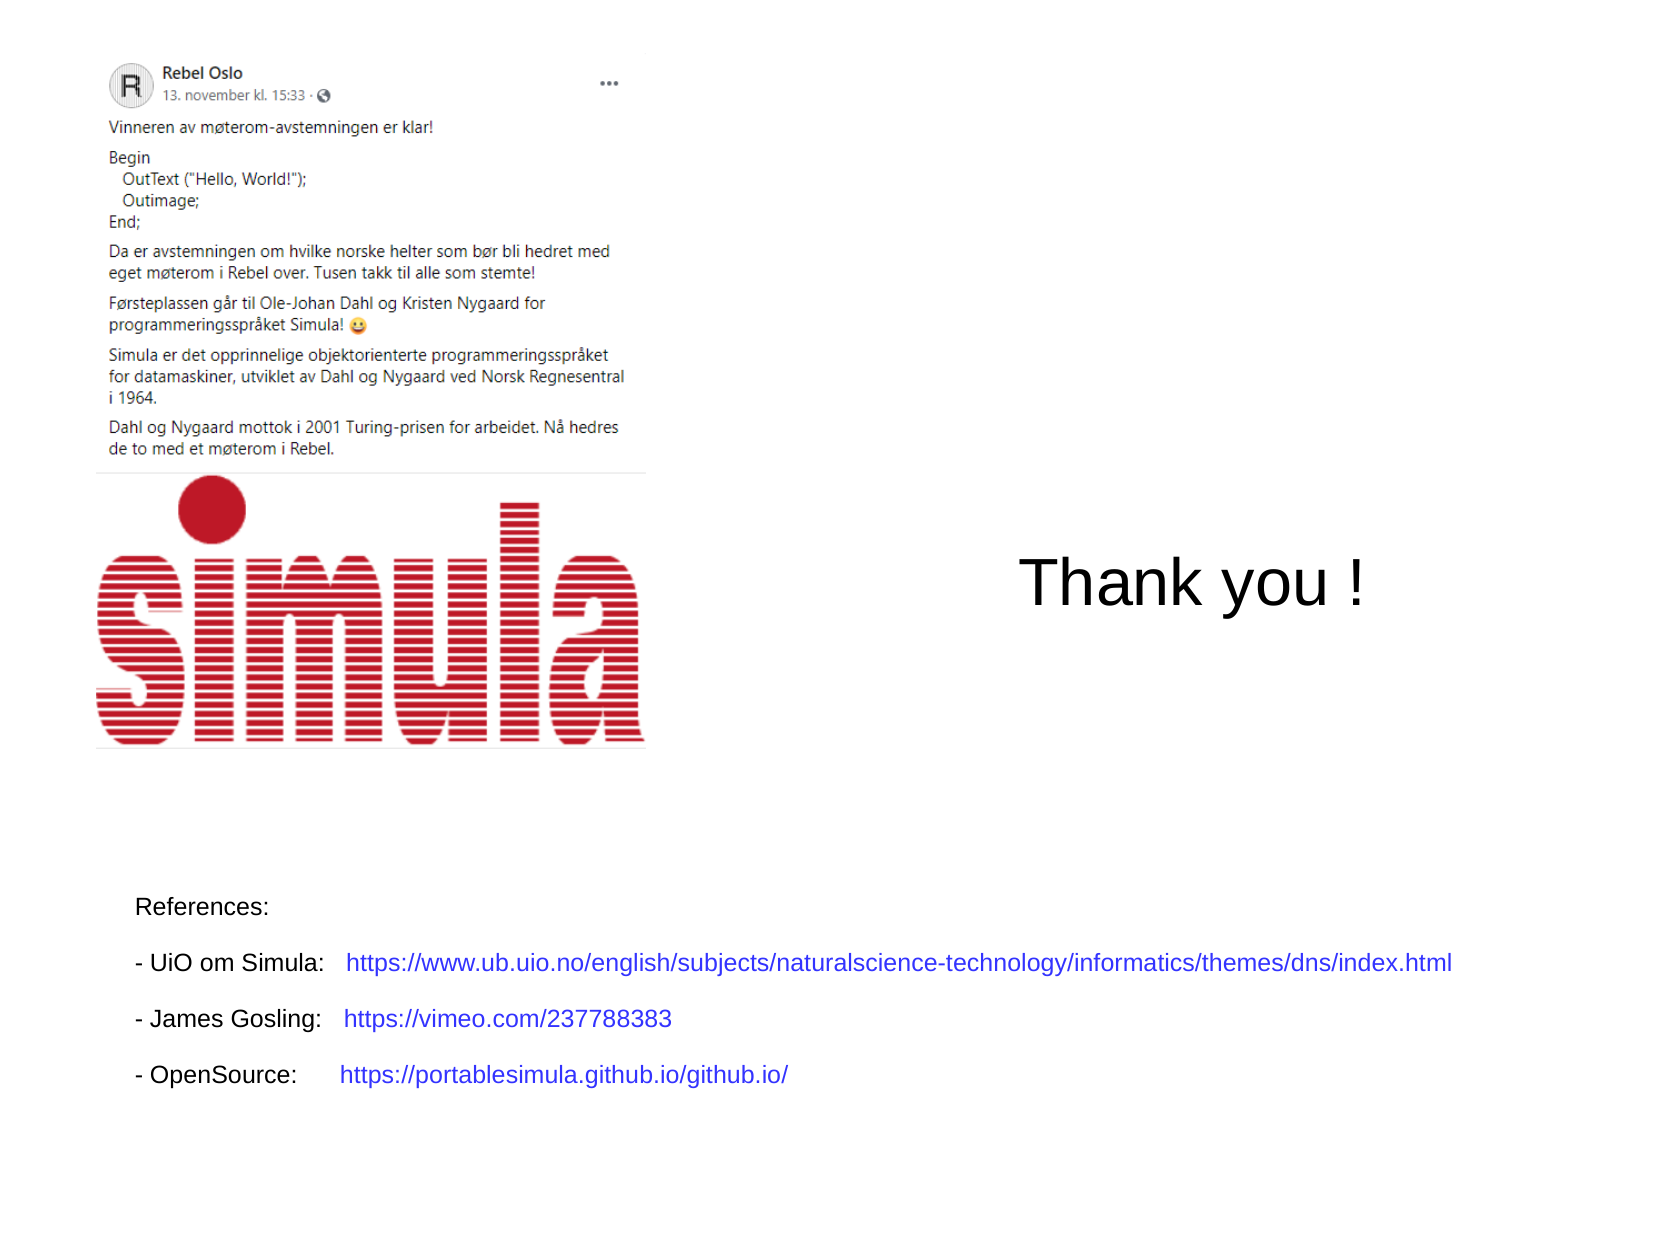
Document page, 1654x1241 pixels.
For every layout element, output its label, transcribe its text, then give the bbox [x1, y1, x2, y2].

subtitle Thank you ! [810, 53, 1576, 1113]
picture [96, 53, 646, 751]
text_box References: - UiO om Simula: https://www.ub.uio.no/english/subjects/naturalscience-technology/informatics/themes/dns/index.html - James Gosling: https://vimeo.com/237788383 - OpenSource: https://portablesimula.github.io/github.io/ [120, 885, 1501, 1096]
